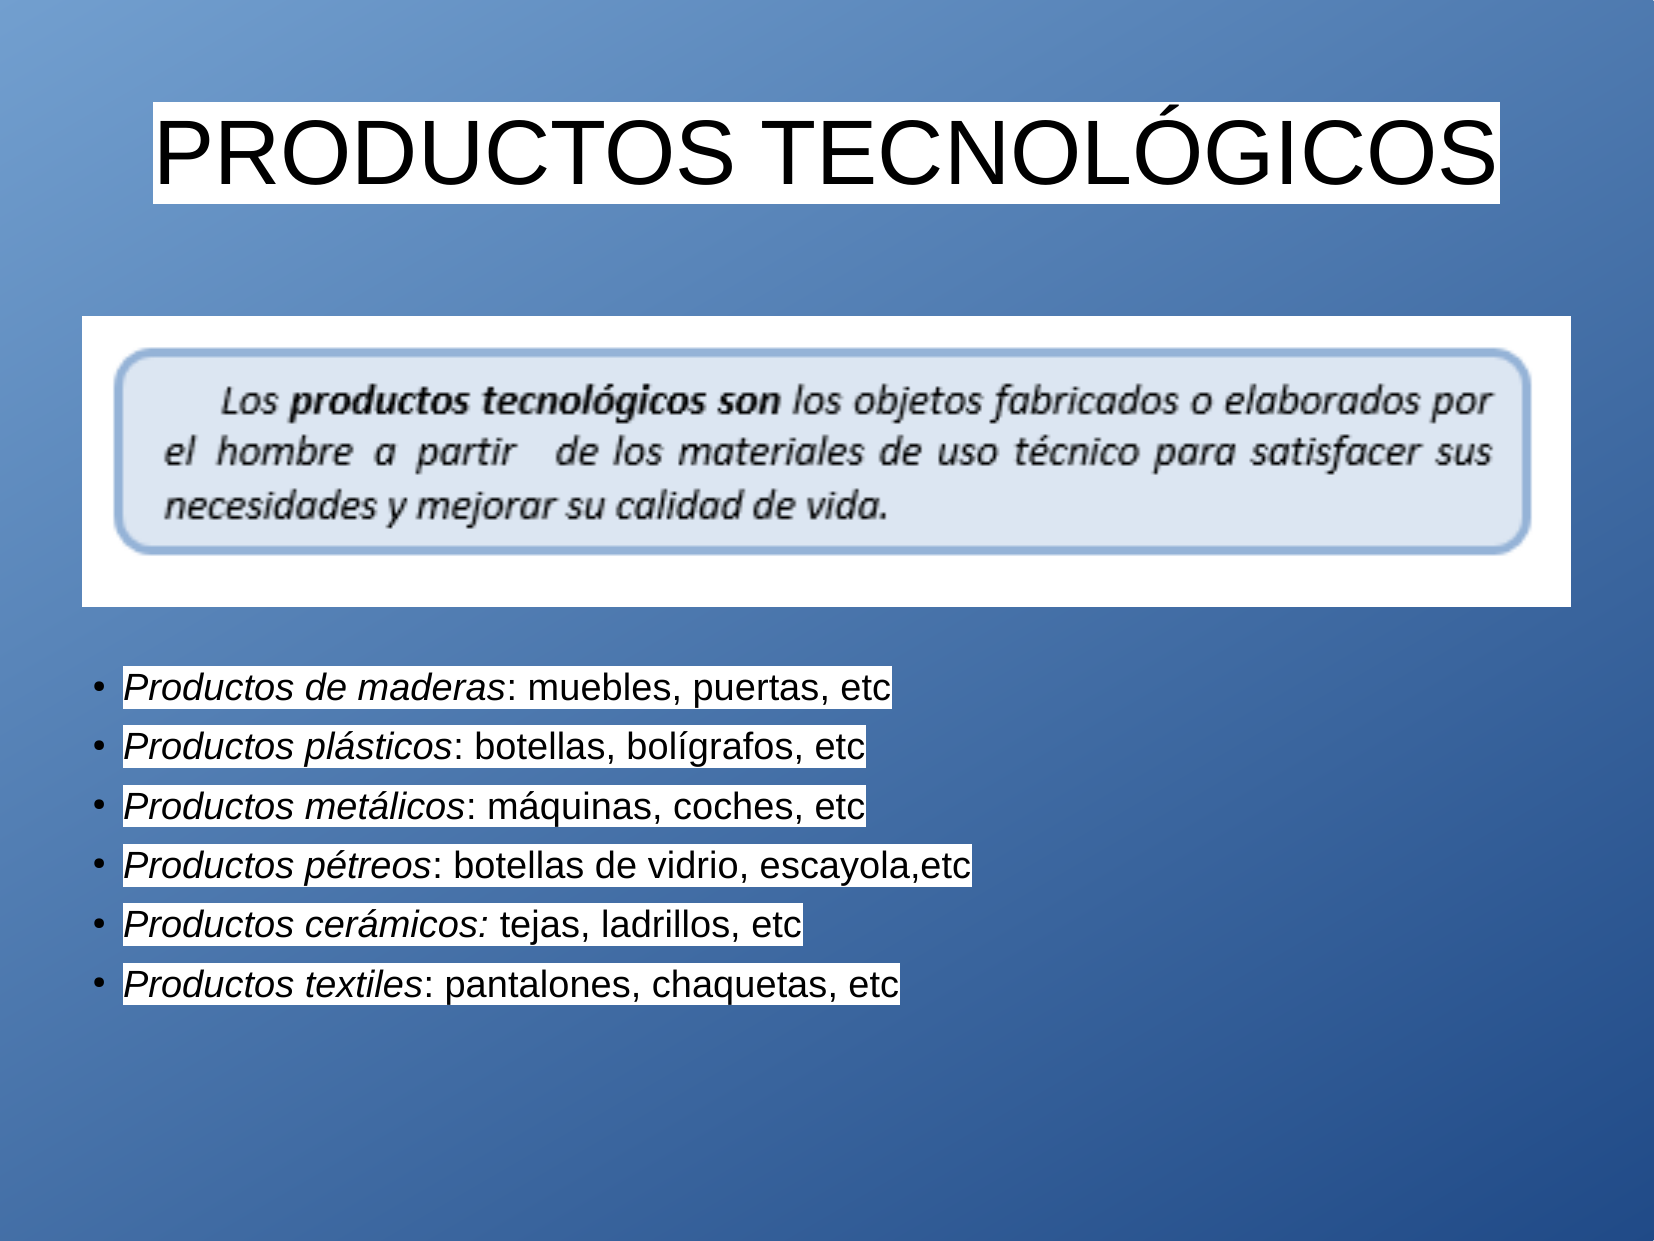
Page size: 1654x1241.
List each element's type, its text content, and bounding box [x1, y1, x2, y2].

title PRODUCTOS TECNOLÓGICOS [82, 49, 1571, 257]
picture [82, 316, 1571, 607]
list Productos de maderas: muebles, puertas, etc Productos plásticos: botellas, bolígrafos, etc Productos metálicos: máquinas, coches, etc Productos pétreos: botellas de vidrio, escayola,etc Productos cerámicos: tejas, ladrillos, etc Productos textiles: pantalones, chaquetas, etc [82, 665, 1571, 1009]
